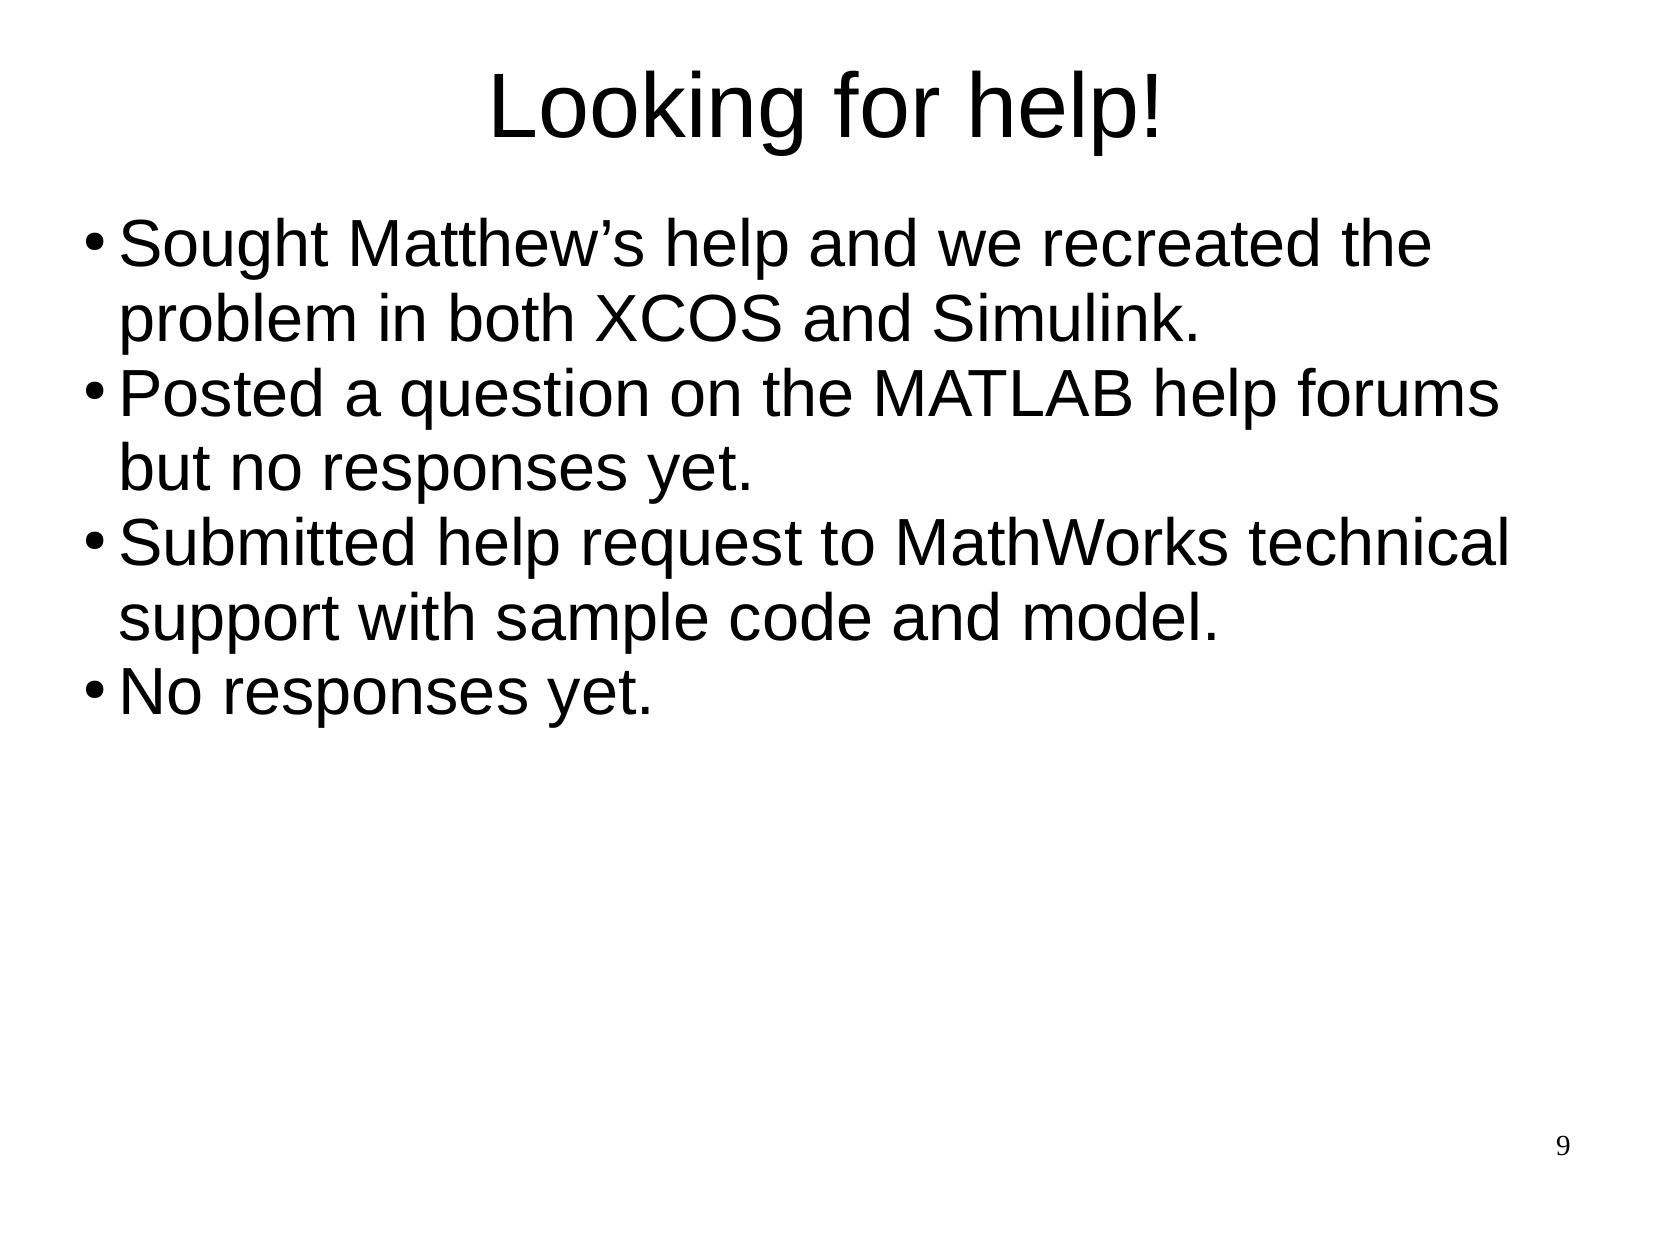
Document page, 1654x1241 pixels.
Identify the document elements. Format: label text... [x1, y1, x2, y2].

title Looking for help! [82, 2, 1571, 198]
text_box Sought Matthew’s help and we recreated the problem in both XCOS and Simulink. Posted a question on the MATLAB help forums but no responses yet. Submitted help request to MathWorks technical support with sample code and model. No responses yet. [68, 198, 1591, 1051]
